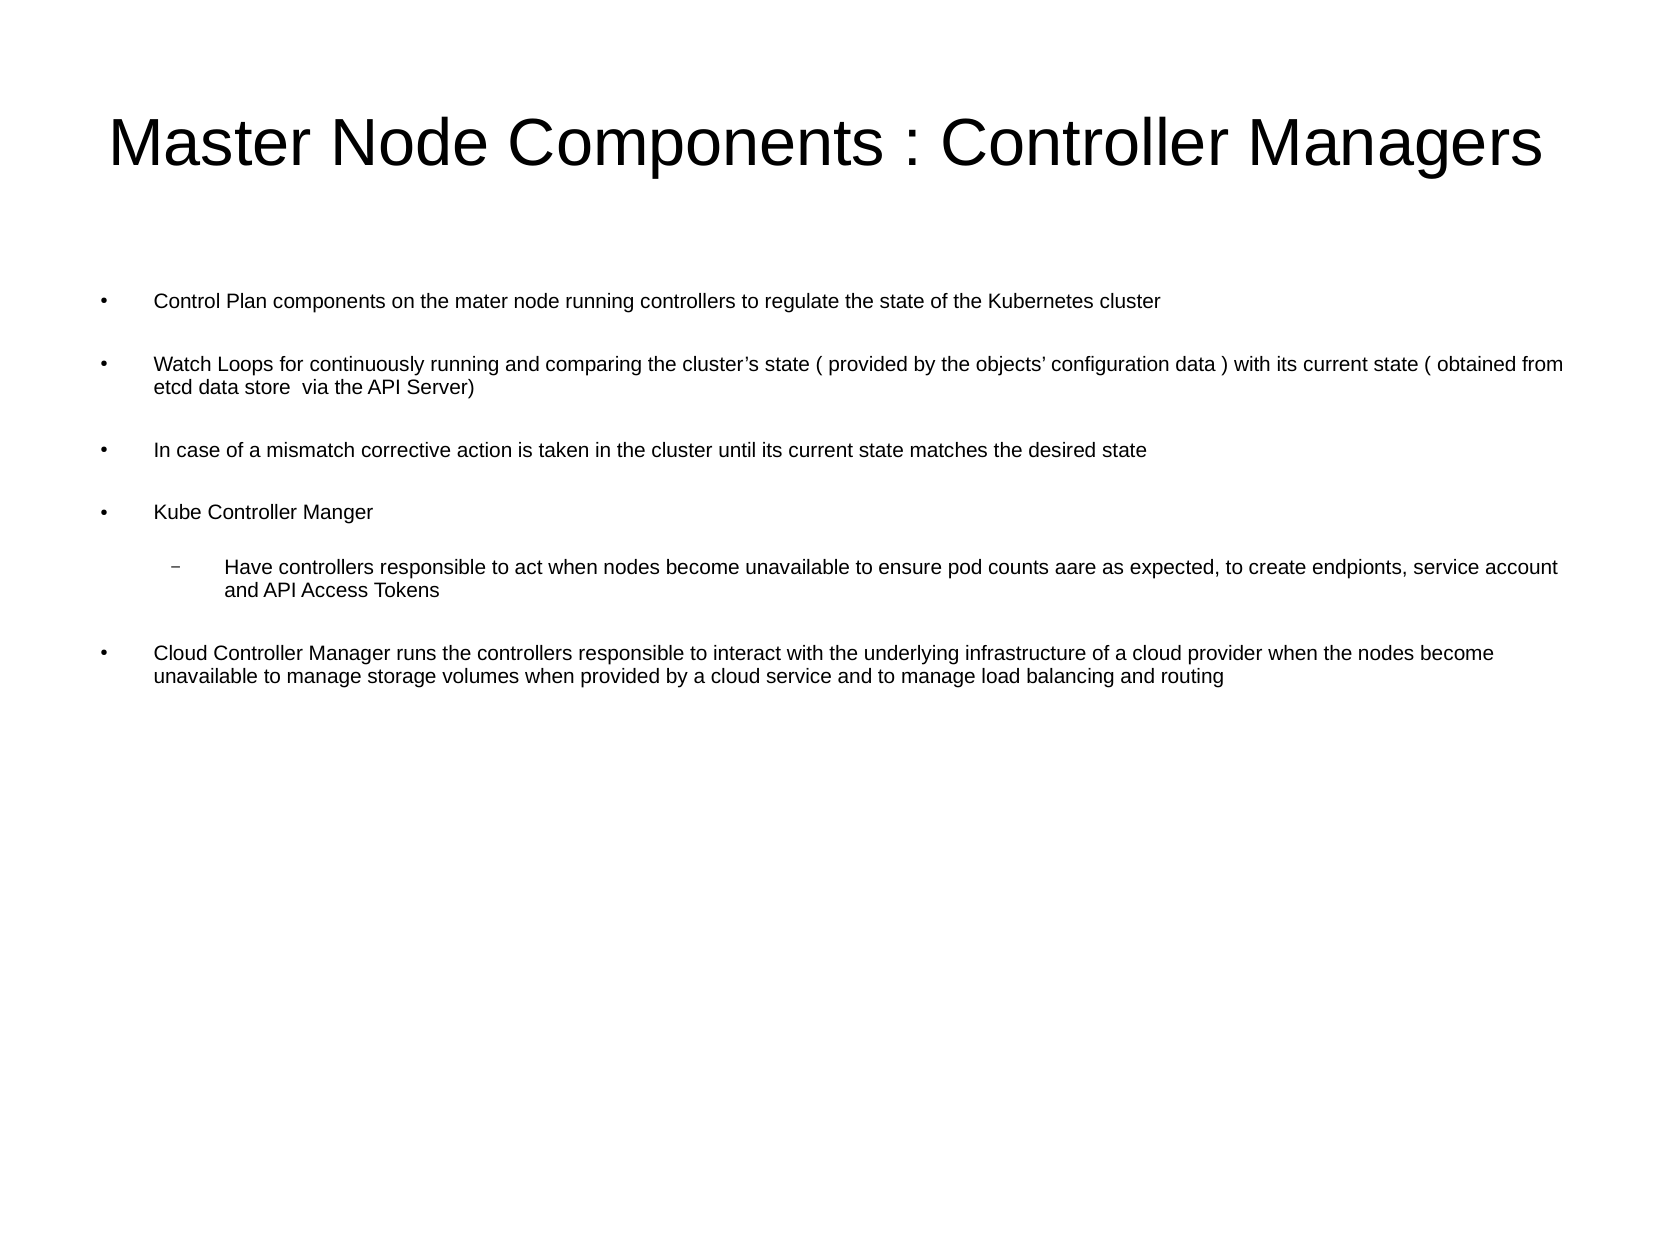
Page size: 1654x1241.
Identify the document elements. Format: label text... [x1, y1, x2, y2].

title Master Node Components : Controller Managers [82, 45, 1571, 241]
list Control Plan components on the mater node running controllers to regulate the state of the Kubernetes cluster Watch Loops for continuously running and comparing the cluster’s state ( provided by the objects’ configuration data ) with its current state ( obtained from etcd data store via the API Server) In case of a mismatch corrective action is taken in the cluster until its current state matches the desired state Kube Controller Manger Have controllers responsible to act when nodes become unavailable to ensure pod counts aare as expected, to create endpionts, service account and API Access Tokens Cloud Controller Manager runs the controllers responsible to interact with the underlying infrastructure of a cloud provider when the nodes become unavailable to manage storage volumes when provided by a cloud service and to manage load balancing and routing [82, 290, 1591, 1180]
